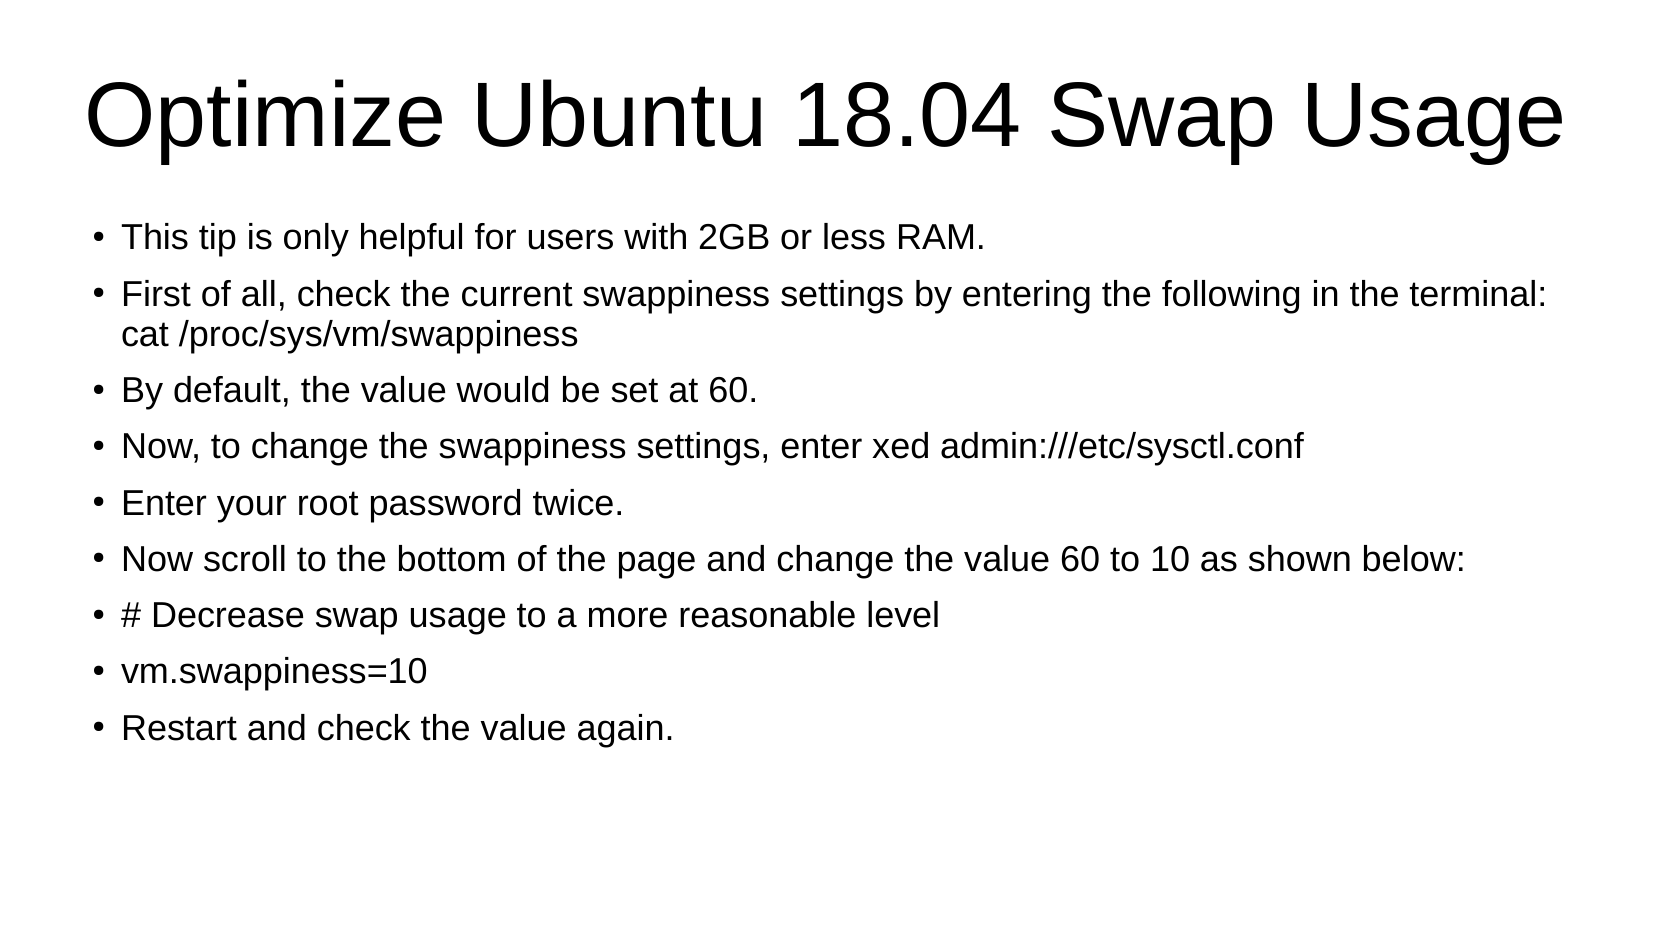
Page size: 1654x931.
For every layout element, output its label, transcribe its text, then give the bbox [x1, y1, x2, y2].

list This tip is only helpful for users with 2GB or less RAM. First of all, check the current swappiness settings by entering the following in the terminal: cat /proc/sys/vm/swappiness By default, the value would be set at 60. Now, to change the swappiness settings, enter xed admin:///etc/sysctl.conf Enter your root password twice. Now scroll to the bottom of the page and change the value 60 to 10 as shown below: # Decrease swap usage to a more reasonable level vm.swappiness=10 Restart and check the value again. [82, 217, 1571, 758]
title Optimize Ubuntu 18.04 Swap Usage [82, 37, 1571, 193]
